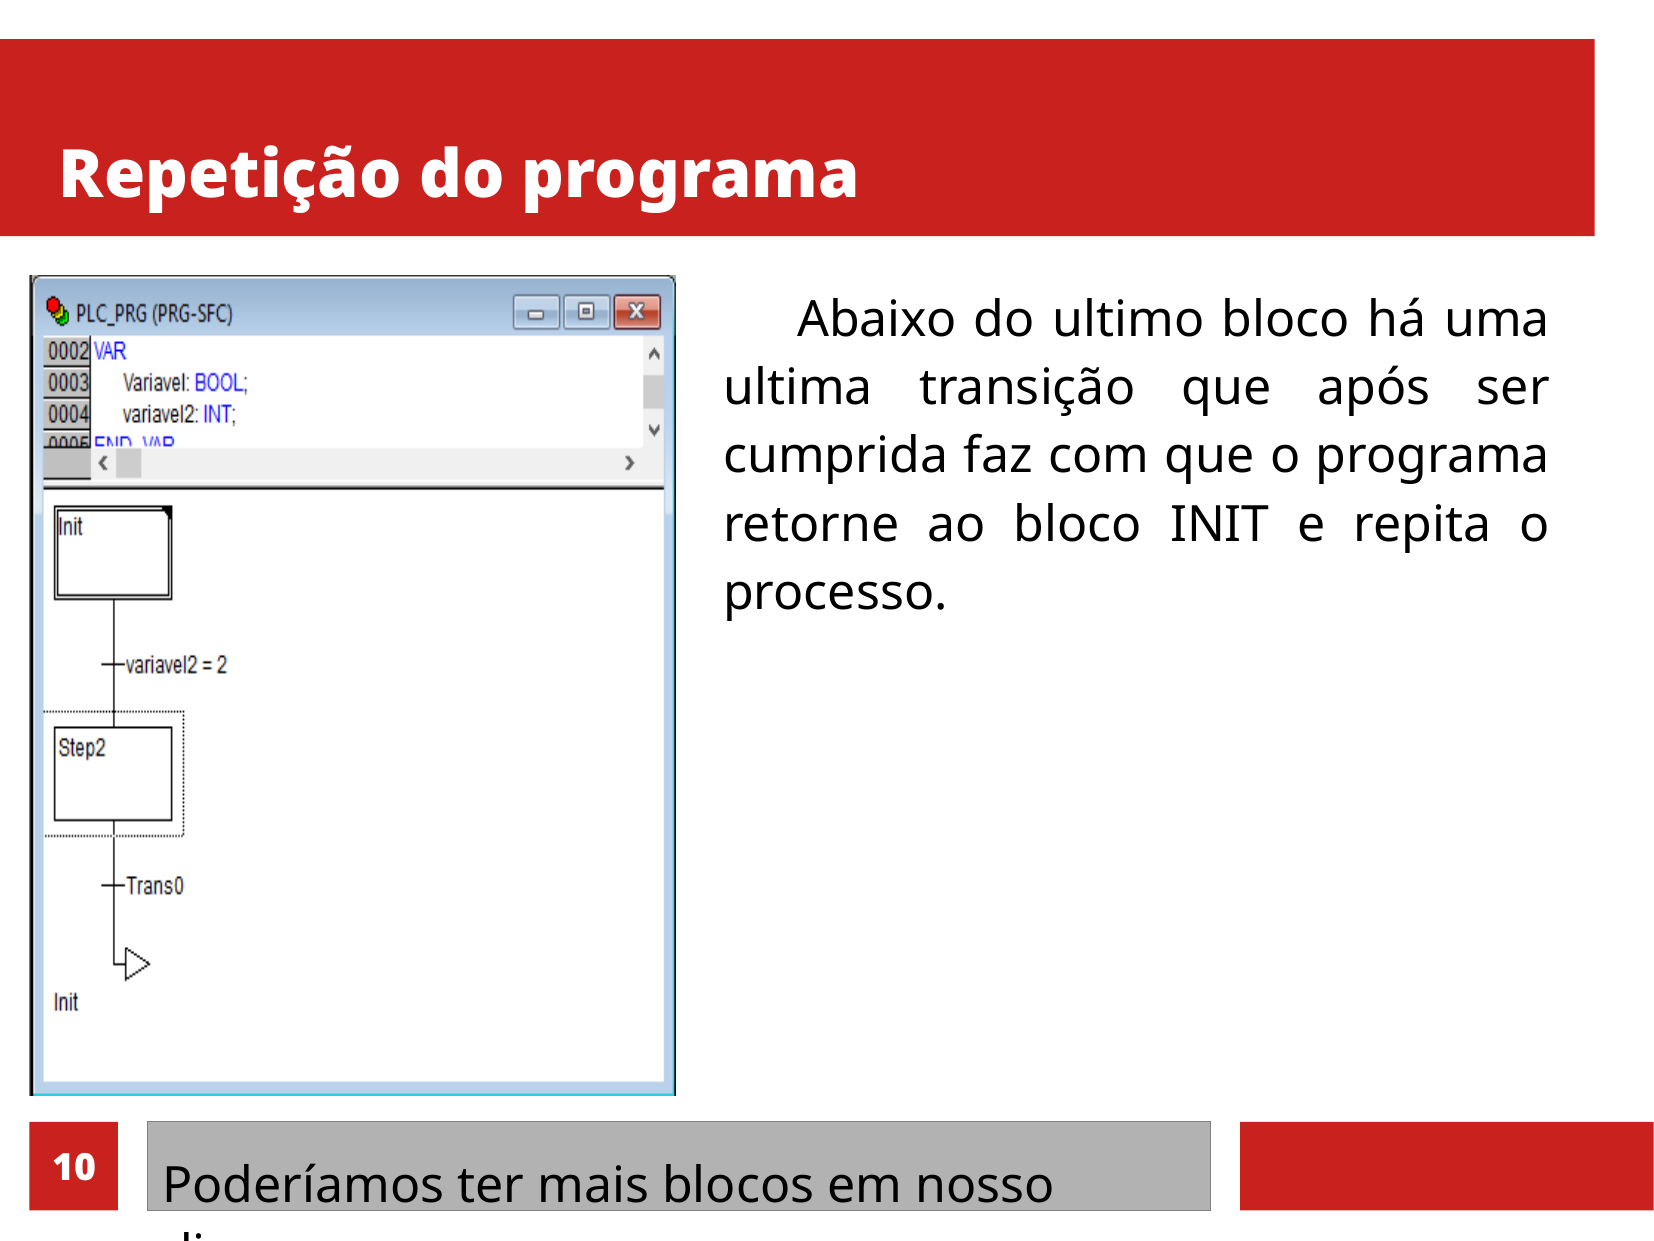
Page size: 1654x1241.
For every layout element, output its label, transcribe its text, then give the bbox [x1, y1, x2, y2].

text_box Abaixo do ultimo bloco há uma ultima transição que após ser cumprida faz com que o programa retorne ao bloco INIT e repita o processo. [708, 275, 1595, 726]
text_box Poderíamos ter mais blocos em nosso diagrama [147, 1141, 1197, 1241]
title Repetição do programa [58, 58, 1595, 217]
picture [29, 275, 676, 1096]
